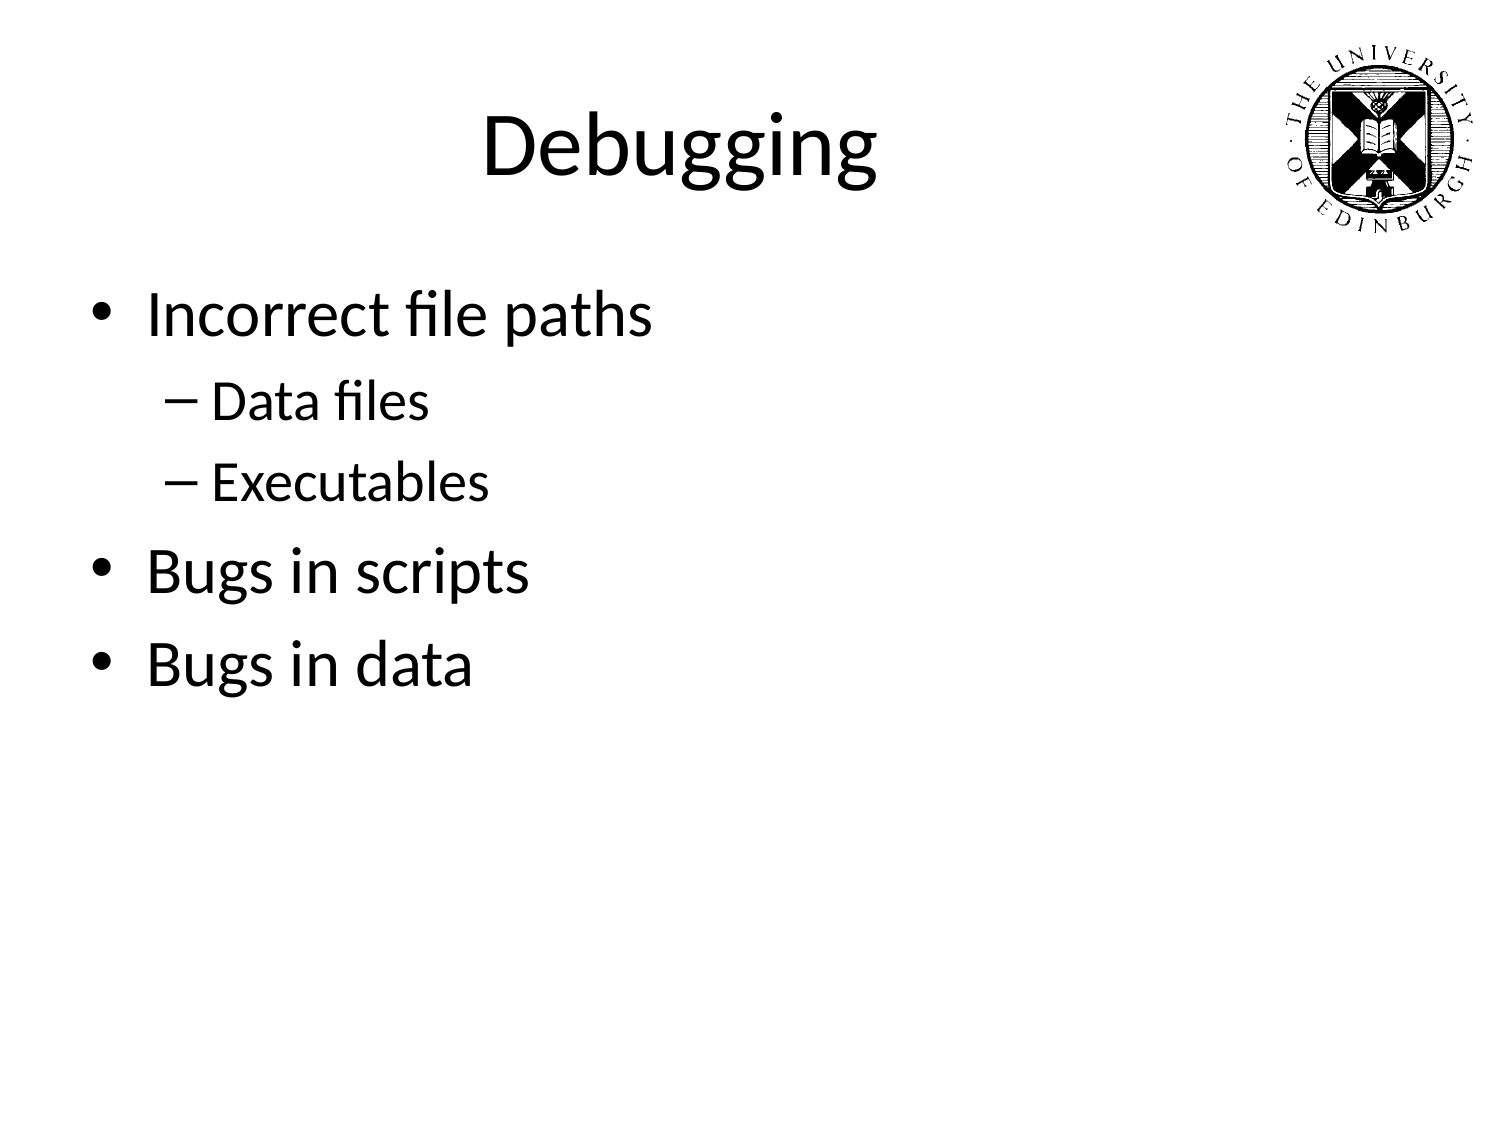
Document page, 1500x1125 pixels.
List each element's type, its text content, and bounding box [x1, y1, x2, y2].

picture [1286, 45, 1473, 233]
list Incorrect file paths Data files Executables Bugs in scripts Bugs in data [75, 262, 1425, 1005]
title Debugging [75, 45, 1286, 233]
